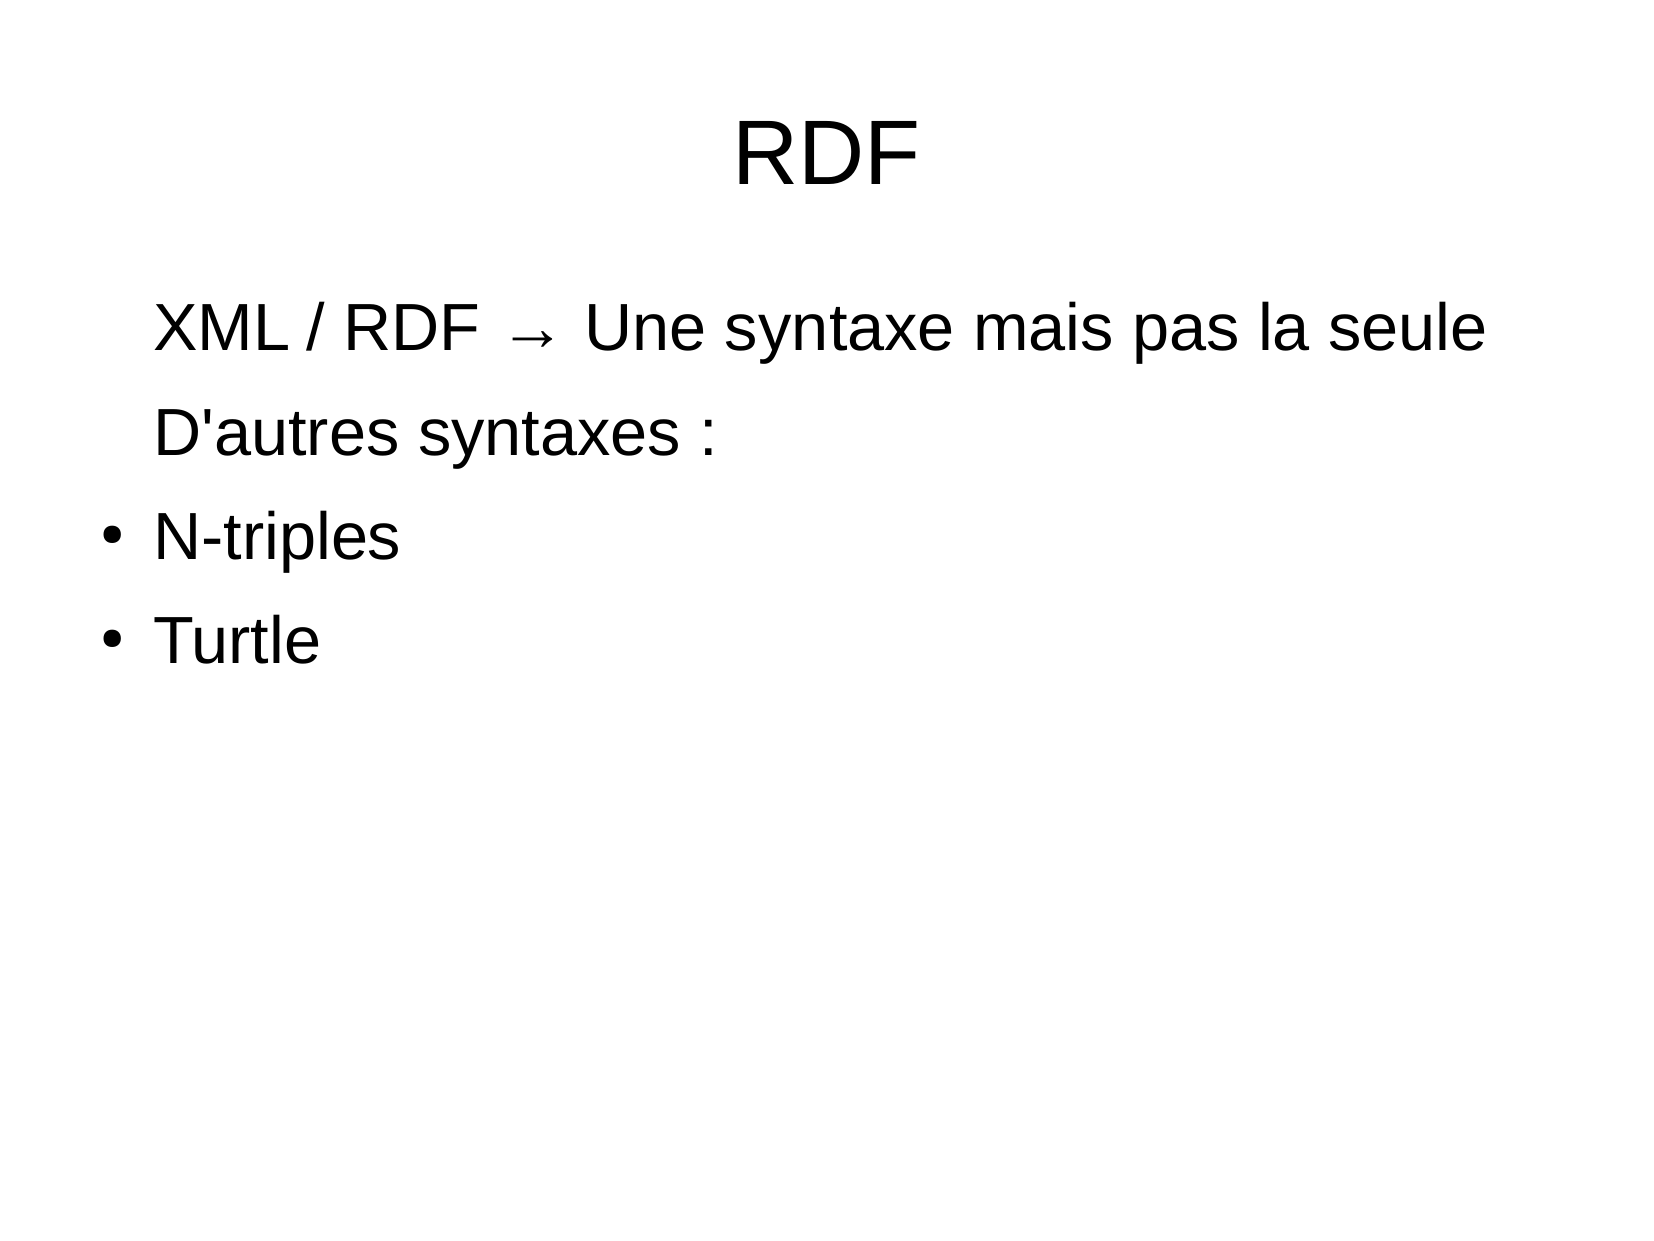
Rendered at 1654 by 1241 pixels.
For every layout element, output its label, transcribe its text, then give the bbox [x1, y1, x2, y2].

list XML / RDF → Une syntaxe mais pas la seule D'autres syntaxes : N-triples Turtle [82, 290, 1538, 1010]
title RDF [82, 49, 1571, 257]
